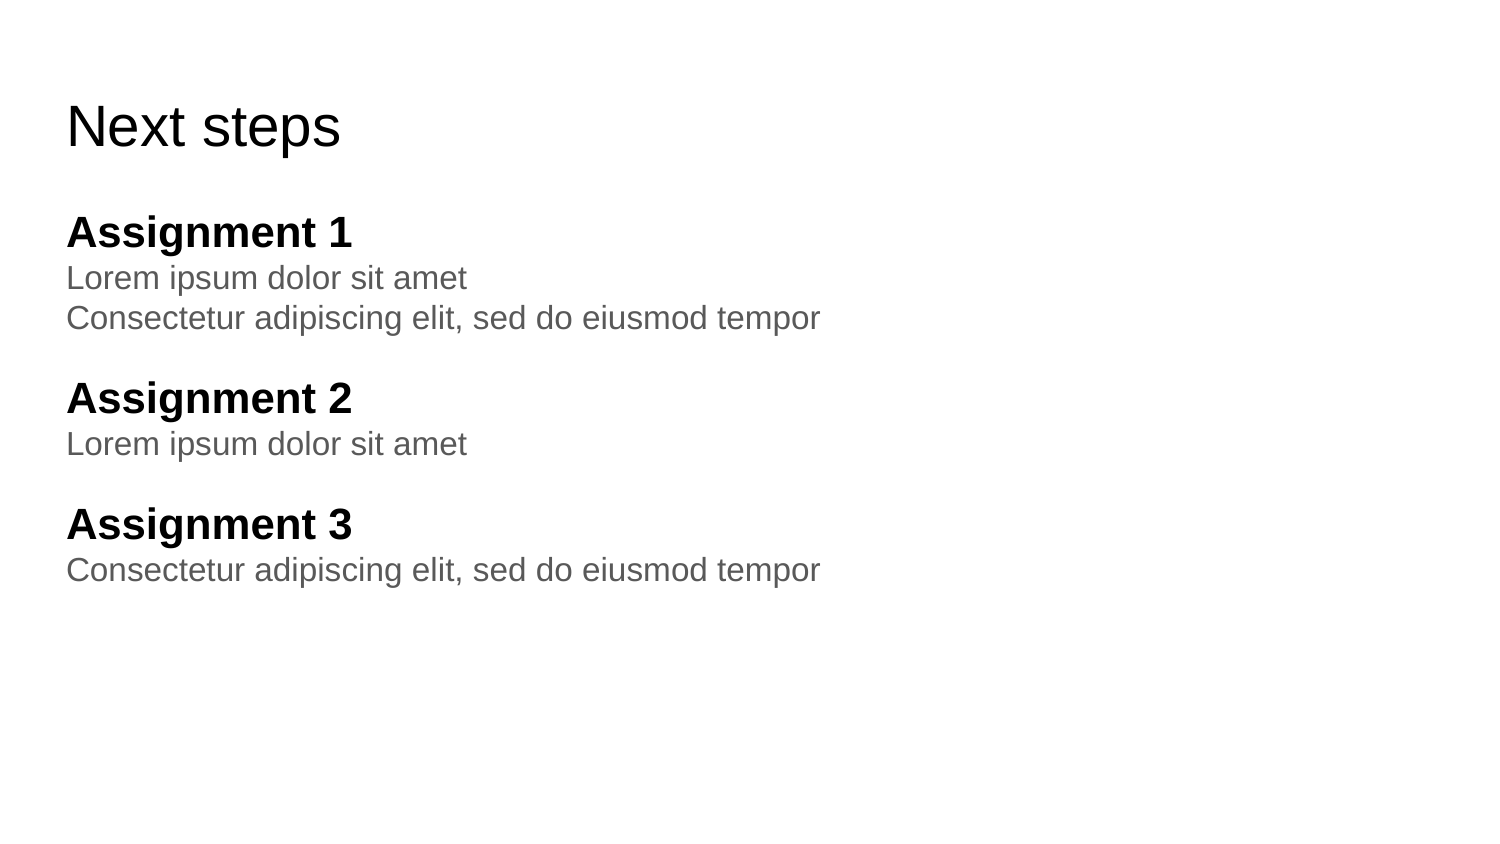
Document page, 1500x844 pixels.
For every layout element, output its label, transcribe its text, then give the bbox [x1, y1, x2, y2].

list Assignment 1 Lorem ipsum dolor sit amet Consectetur adipiscing elit, sed do eiusmod tempor Assignment 2 Lorem ipsum dolor sit amet Assignment 3 Consectetur adipiscing elit, sed do eiusmod tempor [51, 189, 1449, 750]
title Next steps [51, 72, 1449, 167]
